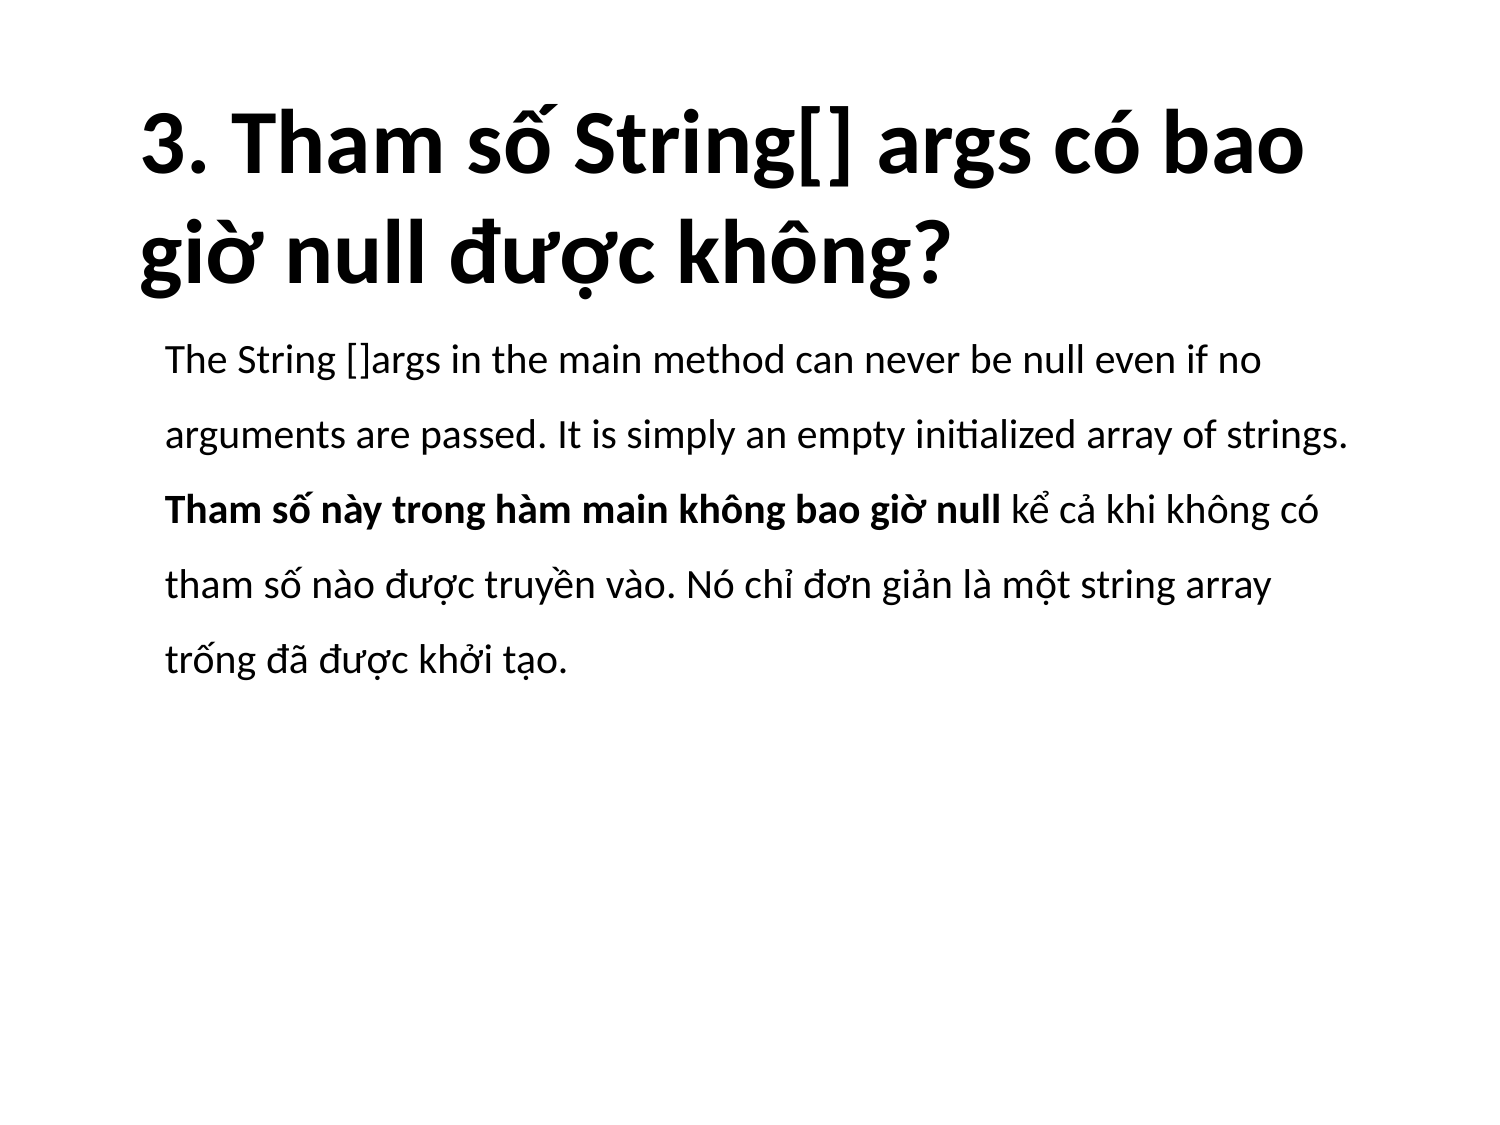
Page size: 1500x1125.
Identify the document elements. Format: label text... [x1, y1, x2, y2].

title 3. Tham số String[] args có bao giờ null được không? [125, 75, 1400, 275]
subtitle The String []args in the main method can never be null even if no arguments are passed. It is simply an empty initialized array of strings. Tham số này trong hàm main không bao giờ null kể cả khi không có tham số nào được truyền vào. Nó chỉ đơn giản là một string array trống đã được khởi tạo. [150, 299, 1375, 913]
